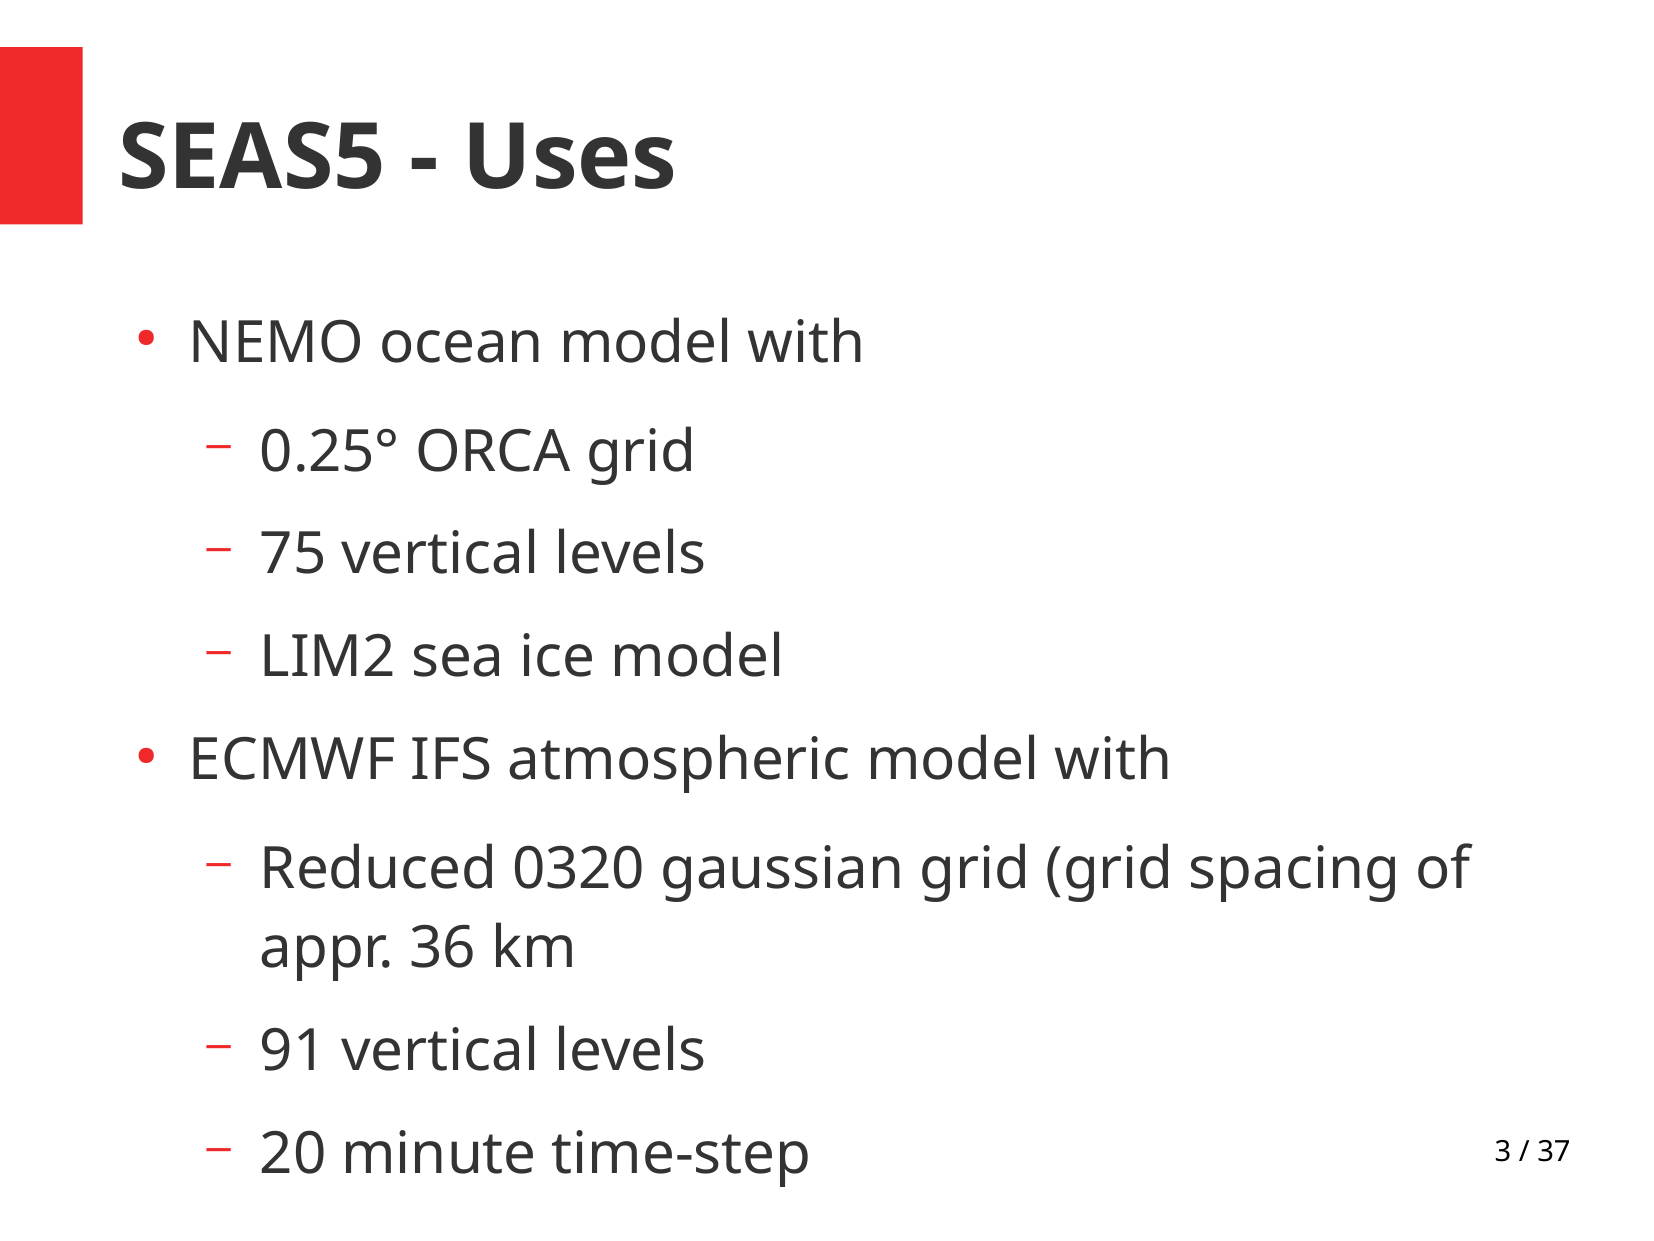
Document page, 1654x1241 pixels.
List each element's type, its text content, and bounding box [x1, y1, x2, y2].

list NEMO ocean model with 0.25° ORCA grid 75 vertical levels LIM2 sea ice model ECMWF IFS atmospheric model with Reduced 0320 gaussian grid (grid spacing of appr. 36 km 91 vertical levels 20 minute time-step [118, 300, 1536, 1020]
title SEAS5 - Uses [118, 49, 1571, 257]
